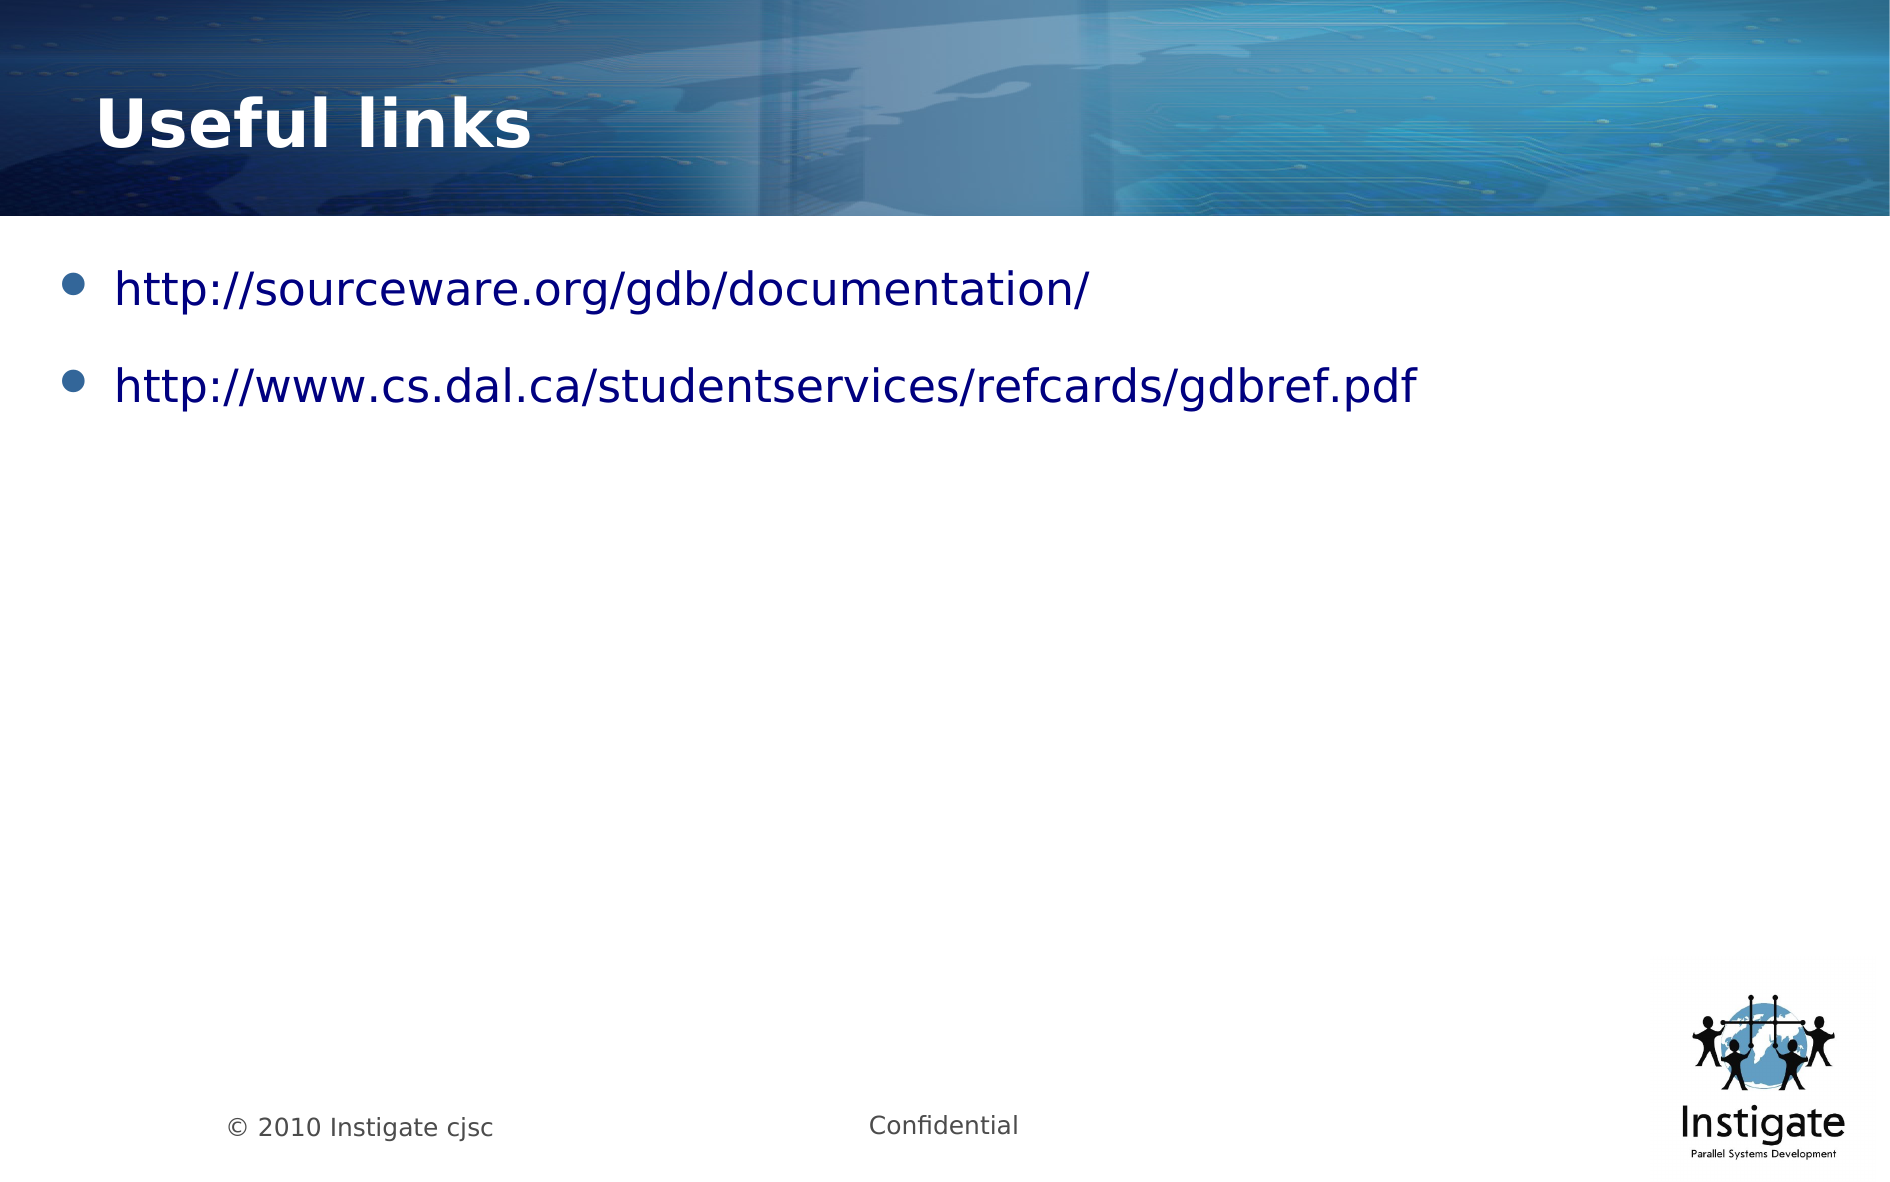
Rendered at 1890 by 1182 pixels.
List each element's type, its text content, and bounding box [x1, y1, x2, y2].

picture [1650, 956, 1876, 1182]
list http://sourceware.org/gdb/documentation/ http://www.cs.dal.ca/studentservices/refcards/gdbref.pdf [59, 236, 1831, 1001]
title Useful links [94, 54, 1793, 210]
picture [0, 0, 1890, 216]
